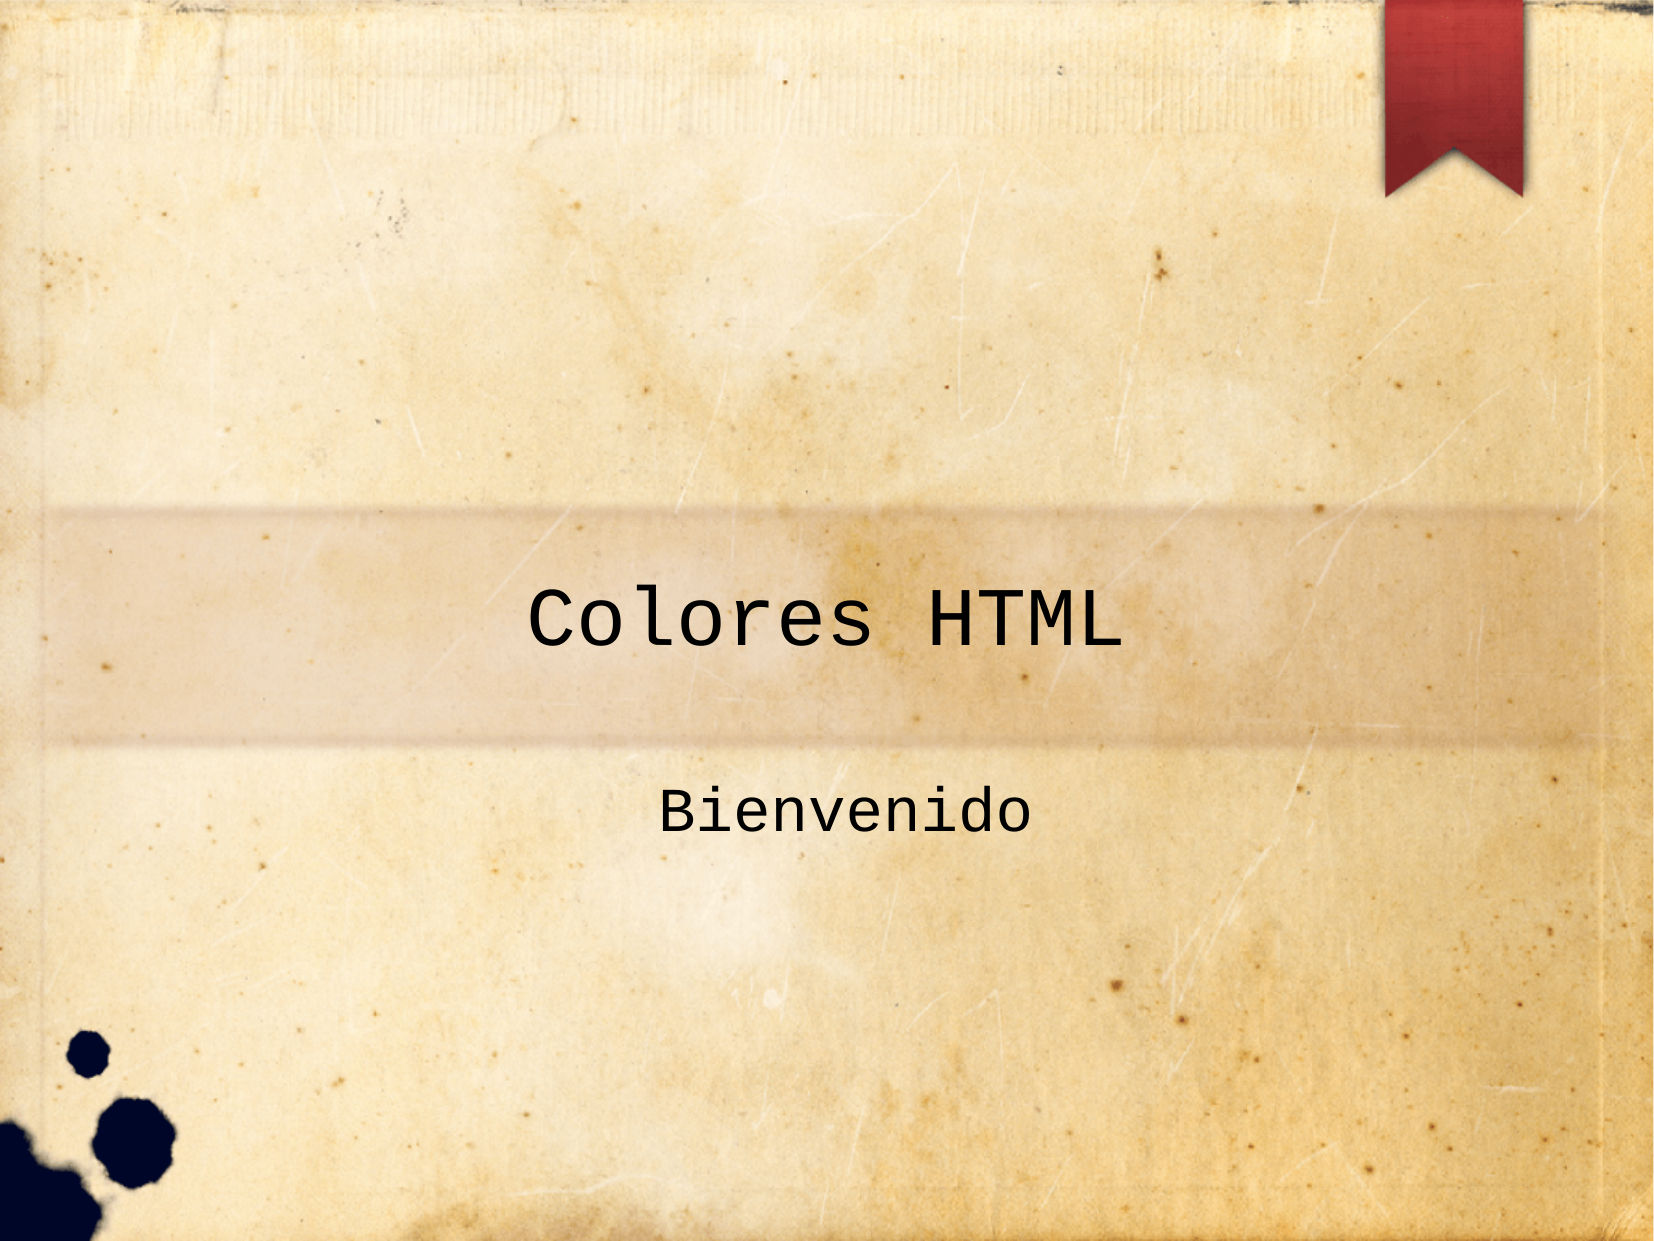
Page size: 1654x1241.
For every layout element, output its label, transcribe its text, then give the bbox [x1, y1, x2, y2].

picture [0, 0, 1654, 1241]
list Bienvenido [82, 779, 1538, 1205]
title Colores HTML [82, 519, 1571, 727]
